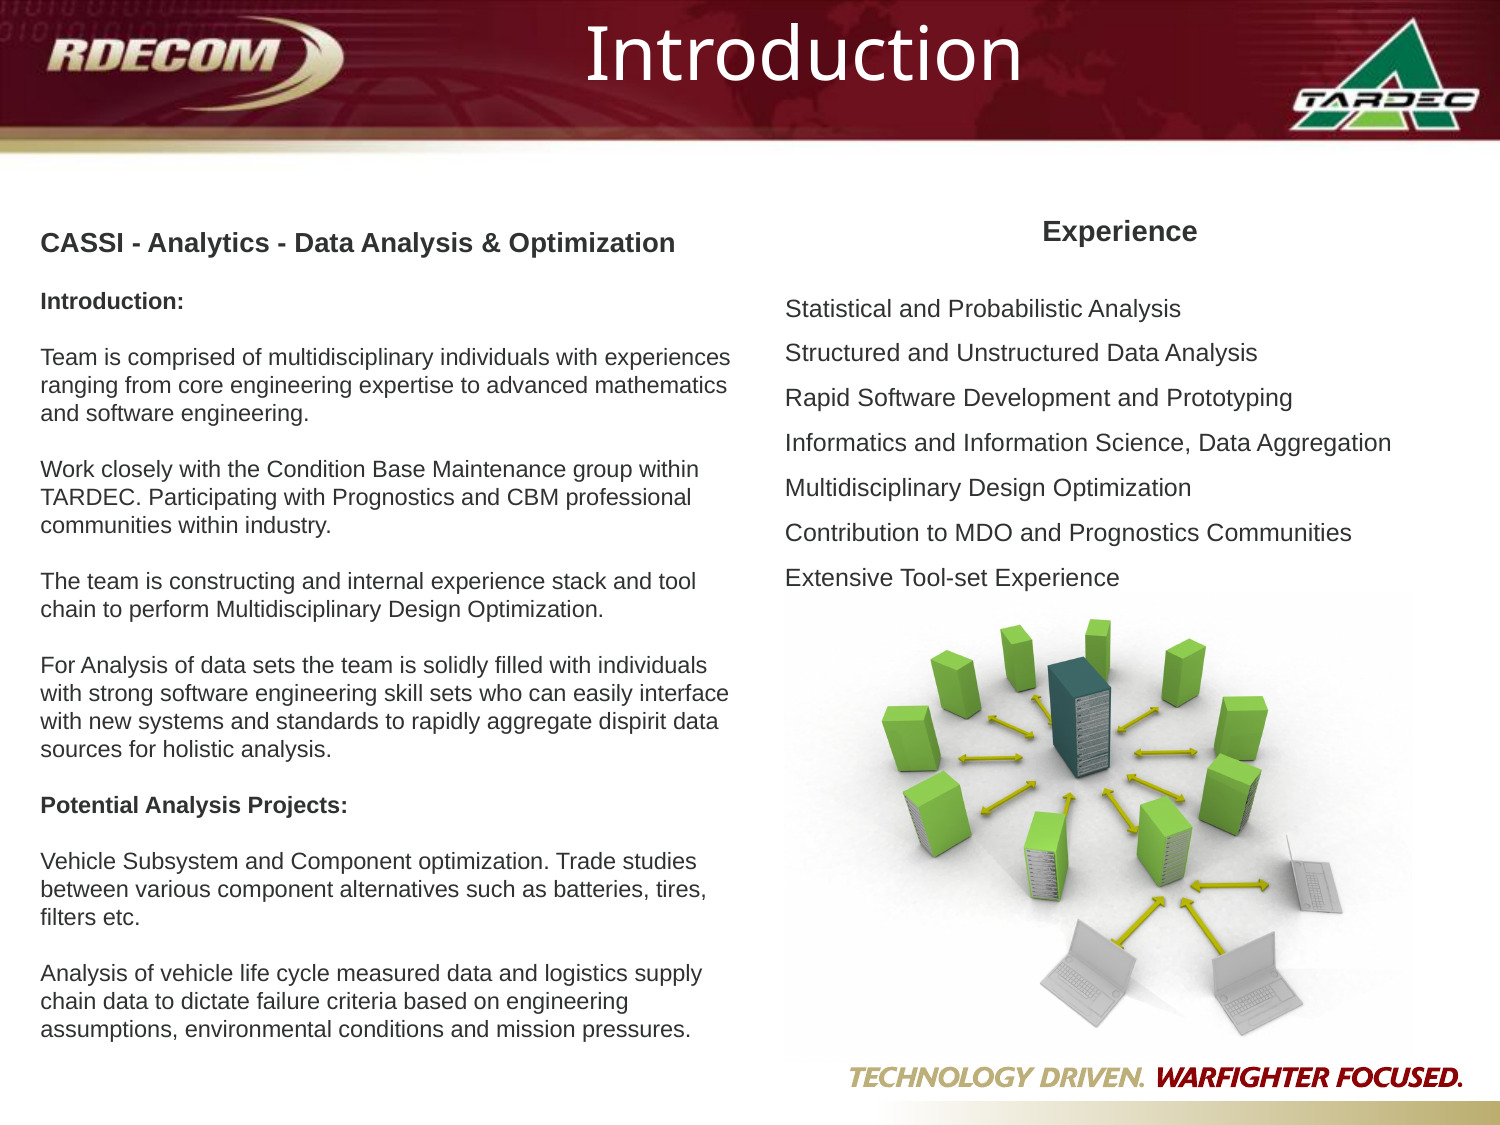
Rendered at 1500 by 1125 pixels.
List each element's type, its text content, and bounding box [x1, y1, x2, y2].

picture [0, 0, 1500, 171]
picture [784, 592, 1412, 1063]
list CASSI - Analytics - Data Analysis & Optimization Introduction: Team is comprised of multidisciplinary individuals with experiences ranging from core engineering expertise to advanced mathematics and software engineering. Work closely with the Condition Base Maintenance group within TARDEC. Participating with Prognostics and CBM professional communities within industry. The team is constructing and internal experience stack and tool chain to perform Multidisciplinary Design Optimization. For Analysis of data sets the team is solidly filled with individuals with strong software engineering skill sets who can easily interface with new systems and standards to rapidly aggregate dispirit data sources for holistic analysis. Potential Analysis Projects: Vehicle Subsystem and Component optimization. Trade studies between various component alternatives such as batteries, tires, filters etc. Analysis of vehicle life cycle measured data and logistics supply chain data to dictate failure criteria based on engineering assumptions, environmental conditions and mission pressures. [40, 224, 751, 1050]
list Experience Statistical and Probabilistic Analysis Structured and Unstructured Data Analysis Rapid Software Development and Prototyping Informatics and Information Science, Data Aggregation Multidisciplinary Design Optimization Contribution to MDO and Prognostics Communities Extensive Tool-set Experience [778, 212, 1463, 1038]
text_box Introduction [335, 12, 1275, 88]
